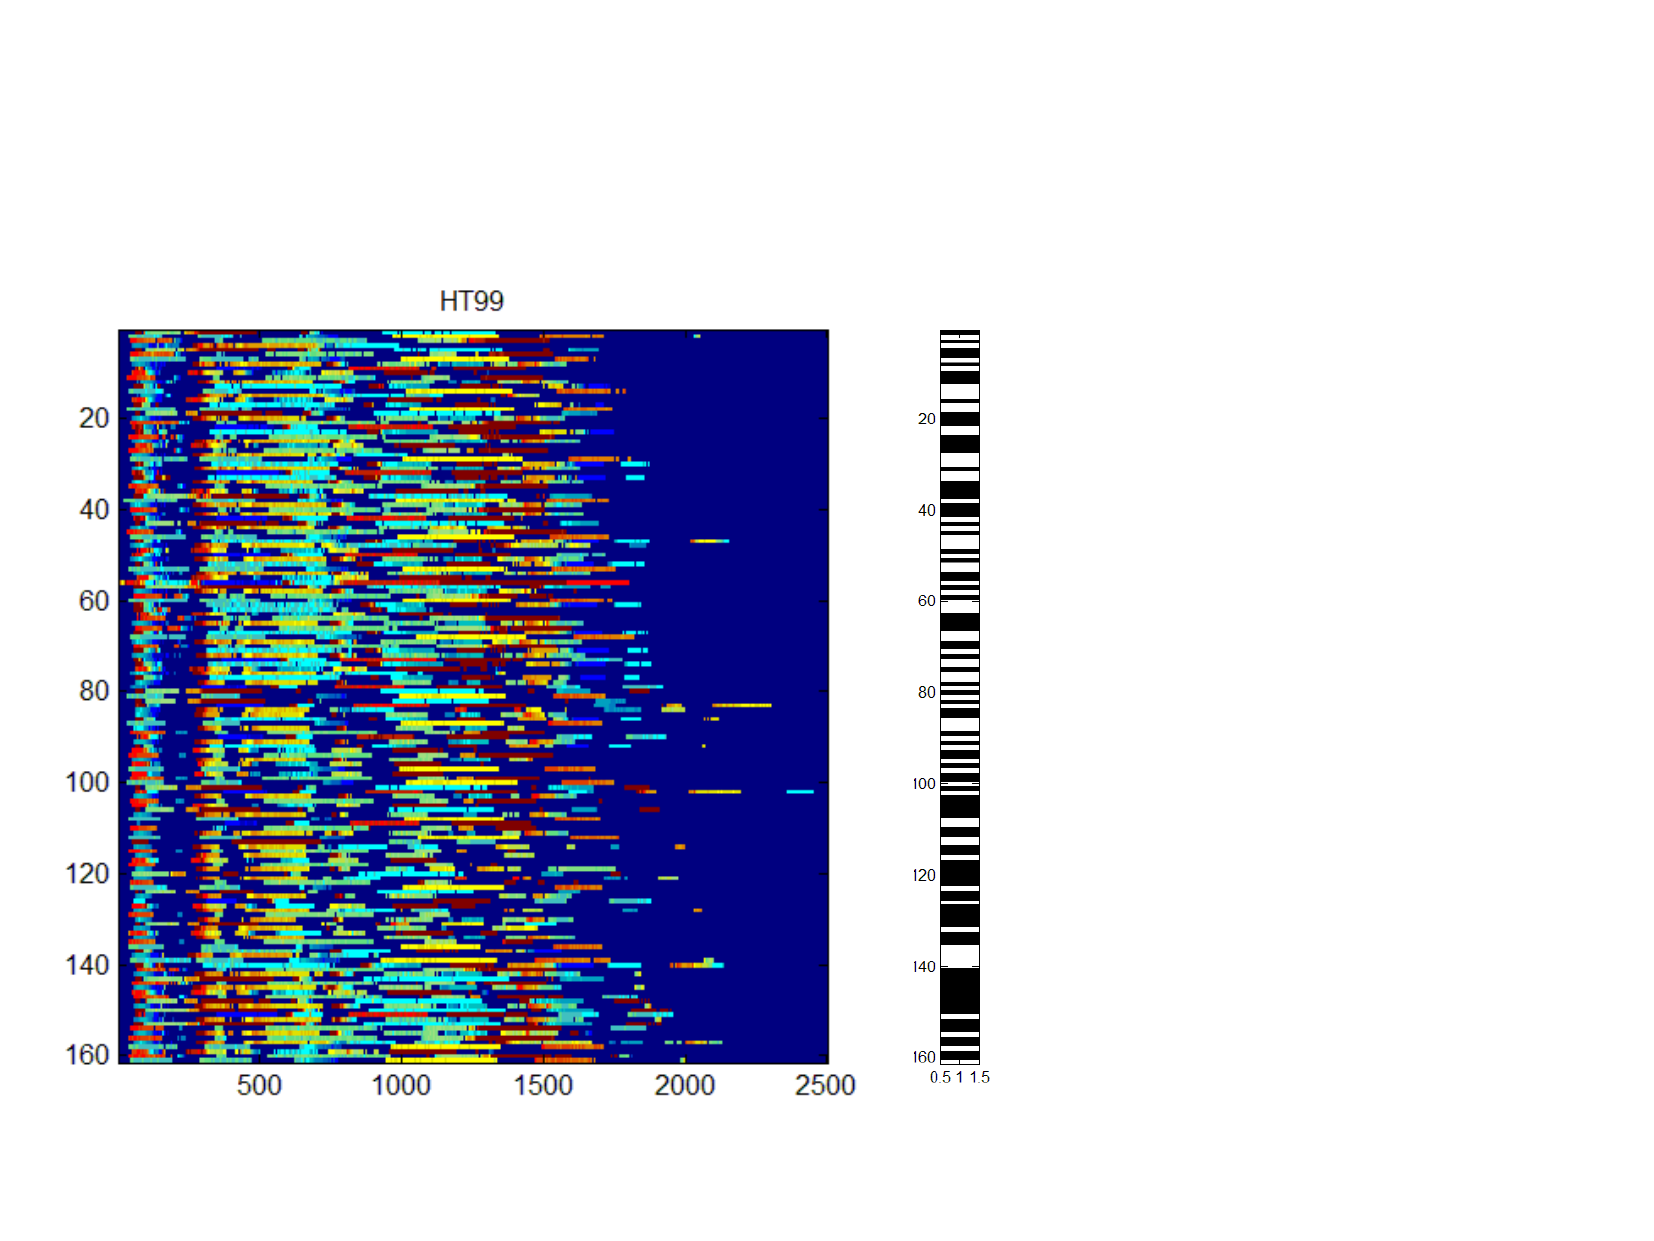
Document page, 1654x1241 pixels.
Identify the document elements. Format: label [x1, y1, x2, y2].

picture [0, 262, 1152, 1163]
